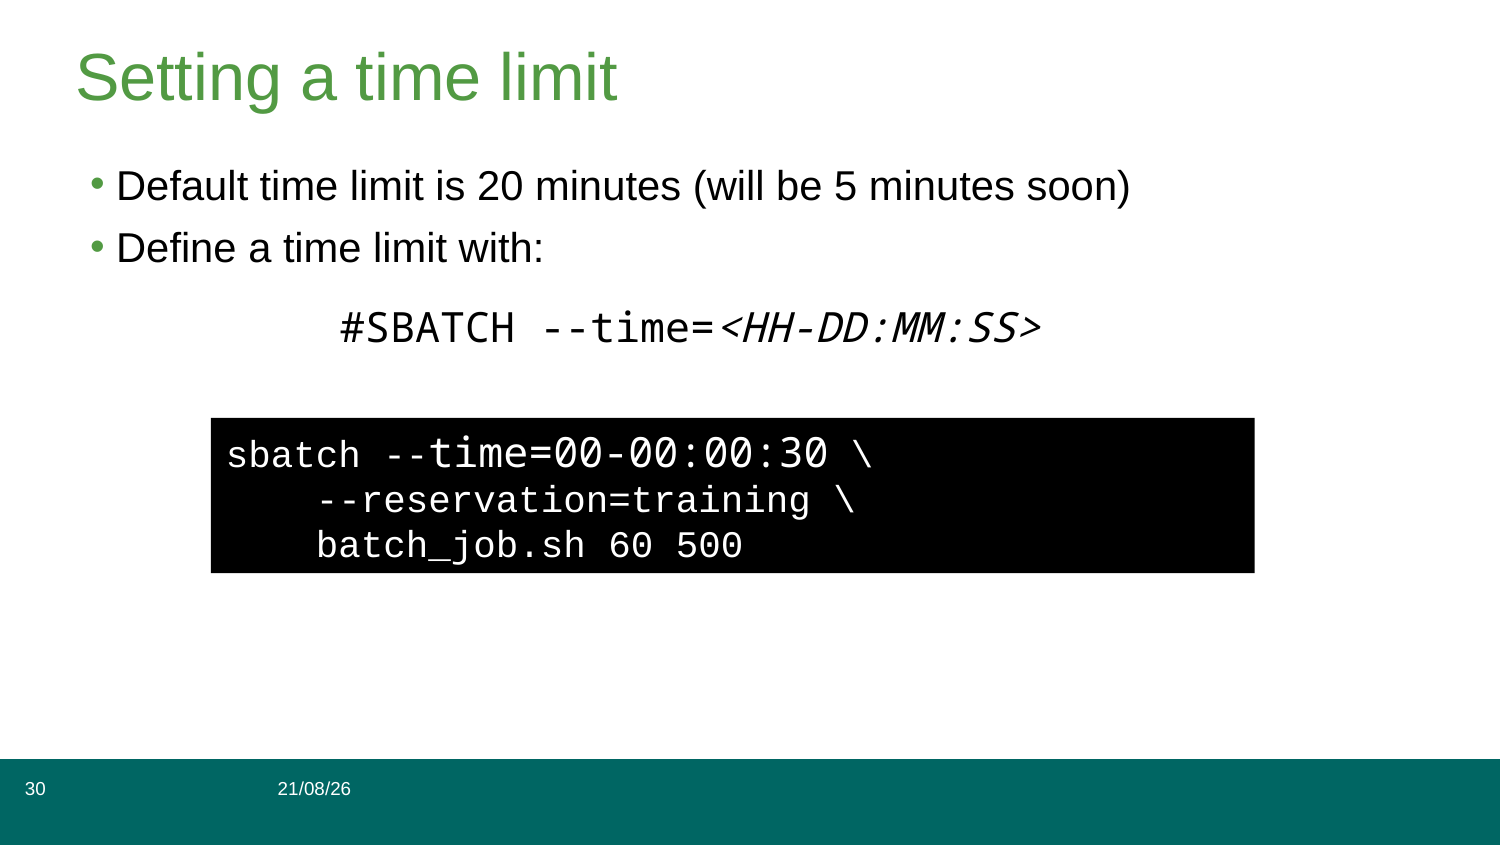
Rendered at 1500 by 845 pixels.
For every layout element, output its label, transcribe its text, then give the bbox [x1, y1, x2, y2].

text_box sbatch --time=00-00:00:30 \ --reservation=training \ batch_job.sh 60 500 [210, 417, 1255, 574]
text_box 05/05/18 [277, 776, 553, 799]
text_box <number> [24, 776, 76, 799]
list Default time limit is 20 minutes (will be 5 minutes soon) Define a time limit with: #SBATCH --time=<HH-DD:MM:SS> [90, 158, 1463, 478]
title Setting a time limit [75, 33, 1425, 175]
